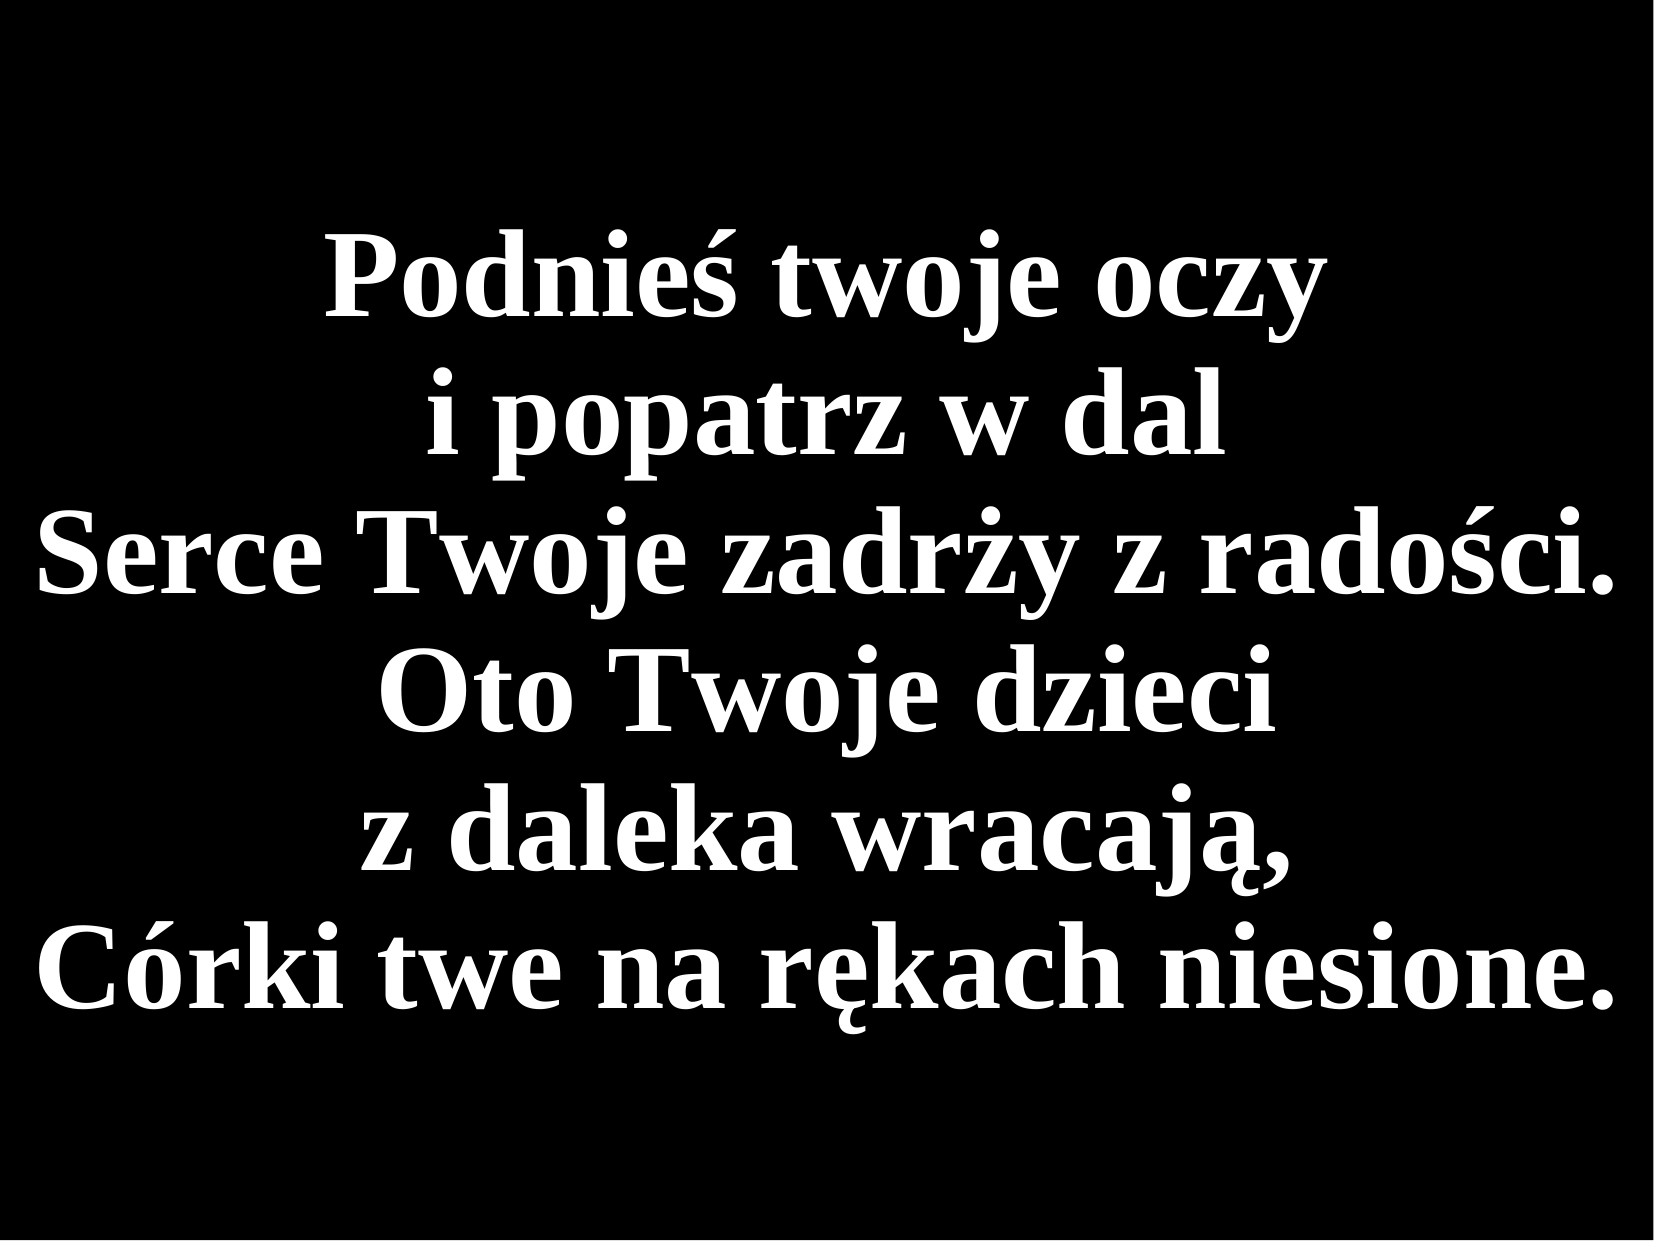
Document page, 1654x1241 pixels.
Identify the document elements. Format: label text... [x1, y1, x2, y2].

title Podnieś twoje oczy i popatrz w dal Serce Twoje zadrży z radości. Oto Twoje dzieci z daleka wracają, Córki twe na rękach niesione. [0, 0, 1654, 1241]
